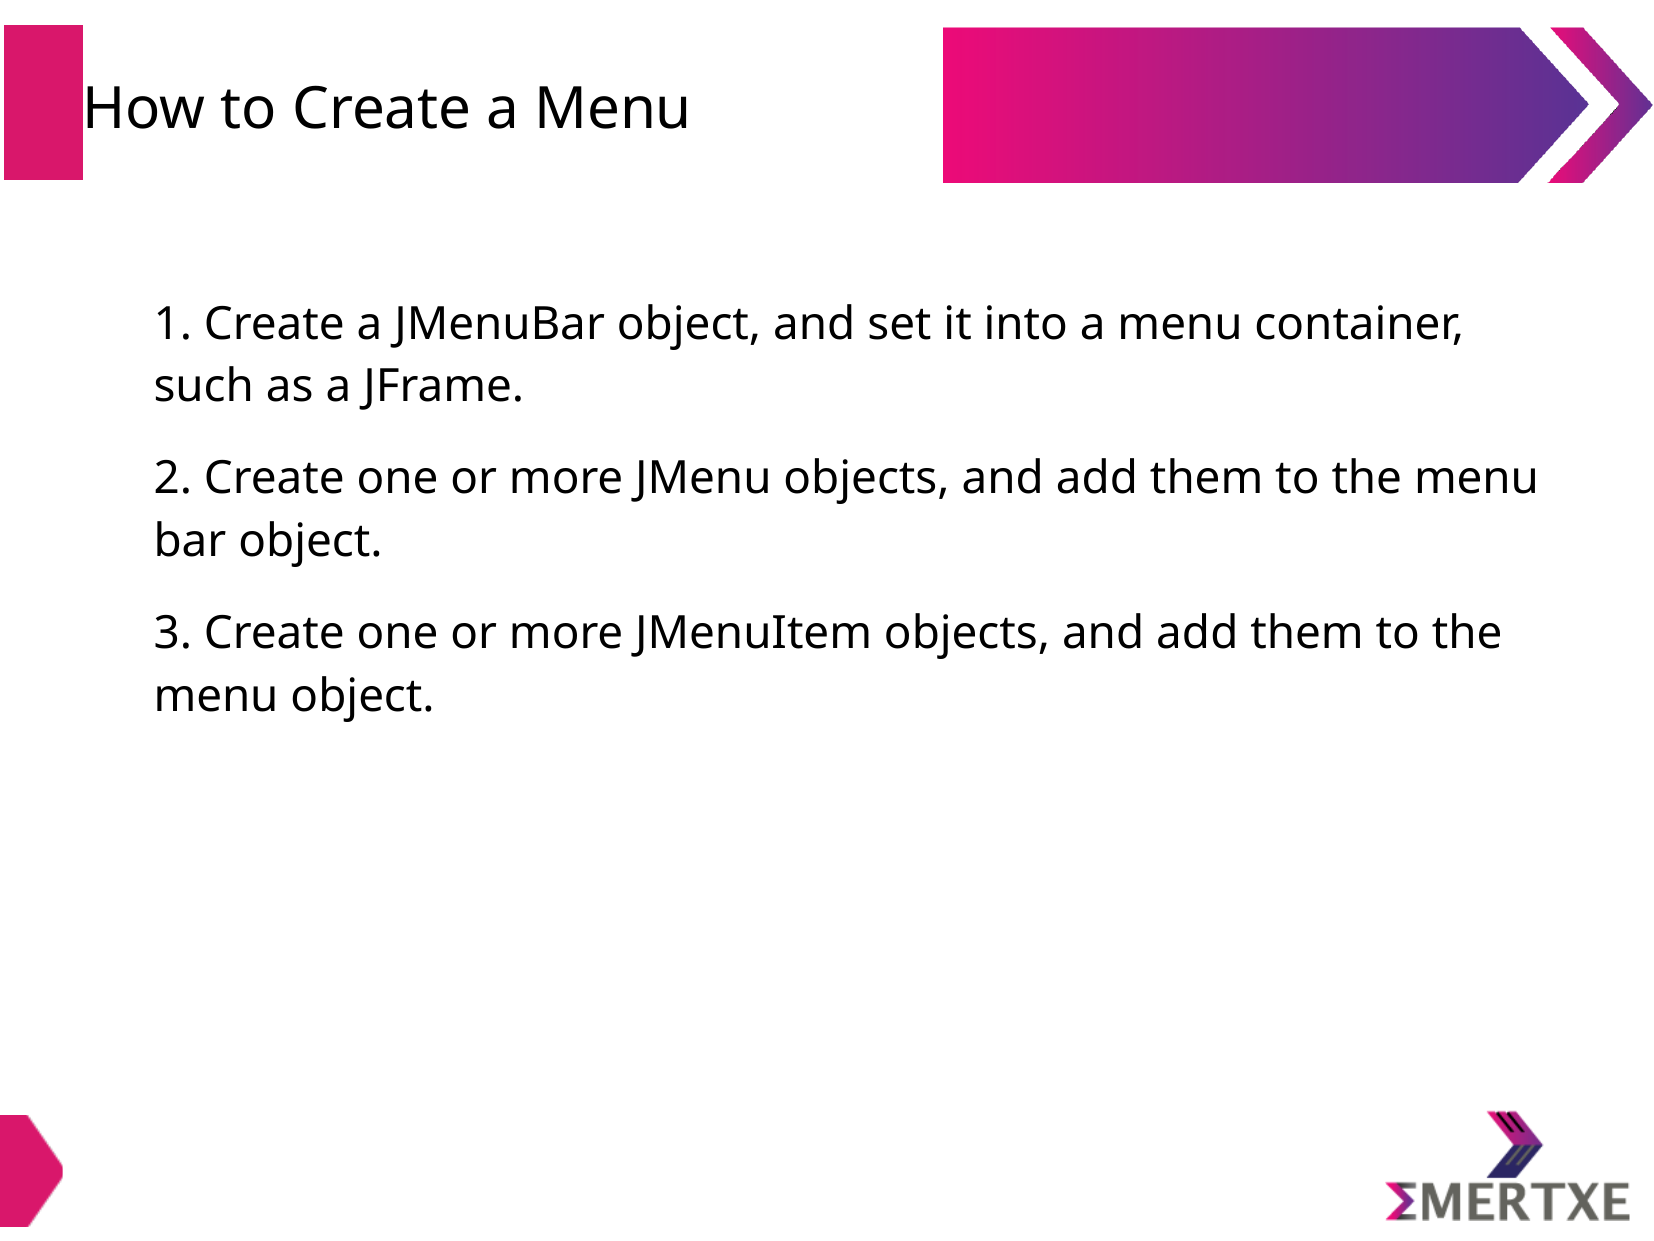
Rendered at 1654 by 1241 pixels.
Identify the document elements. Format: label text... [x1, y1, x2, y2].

list 1. Create a JMenuBar object, and set it into a menu container, such as a JFrame. 2. Create one or more JMenu objects, and add them to the menu bar object. 3. Create one or more JMenuItem objects, and add them to the menu object. [82, 290, 1571, 1010]
picture [1571, 27, 1653, 183]
title How to Create a Menu [82, 2, 1571, 210]
picture [1385, 1107, 1631, 1221]
